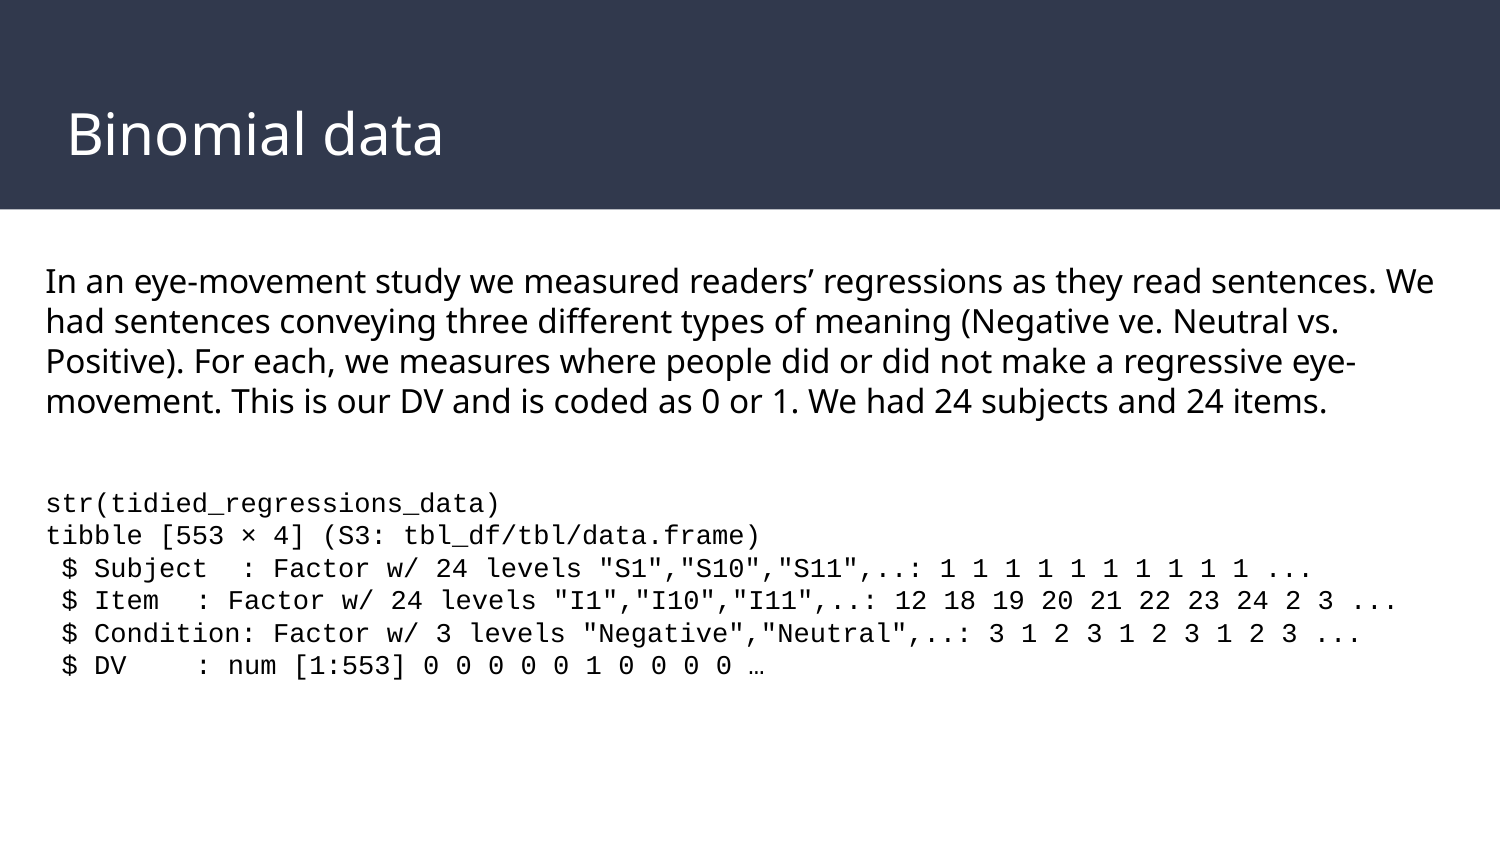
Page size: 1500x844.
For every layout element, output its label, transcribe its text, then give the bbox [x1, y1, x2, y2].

title Binomial data [51, 82, 1449, 185]
text_box In an eye-movement study we measured readers’ regressions as they read sentences. We had sentences conveying three different types of meaning (Negative ve. Neutral vs. Positive). For each, we measures where people did or did not make a regressive eye-movement. This is our DV and is coded as 0 or 1. We had 24 subjects and 24 items. str(tidied_regressions_data) tibble [553 × 4] (S3: tbl_df/tbl/data.frame) $ Subject : Factor w/ 24 levels "S1","S10","S11",..: 1 1 1 1 1 1 1 1 1 1 ... $ Item : Factor w/ 24 levels "I1","I10","I11",..: 12 18 19 20 21 22 23 24 2 3 ... $ Condition: Factor w/ 3 levels "Negative","Neutral",..: 3 1 2 3 1 2 3 1 2 3 ... $ DV : num [1:553] 0 0 0 0 0 1 0 0 0 0 … [30, 245, 1464, 813]
